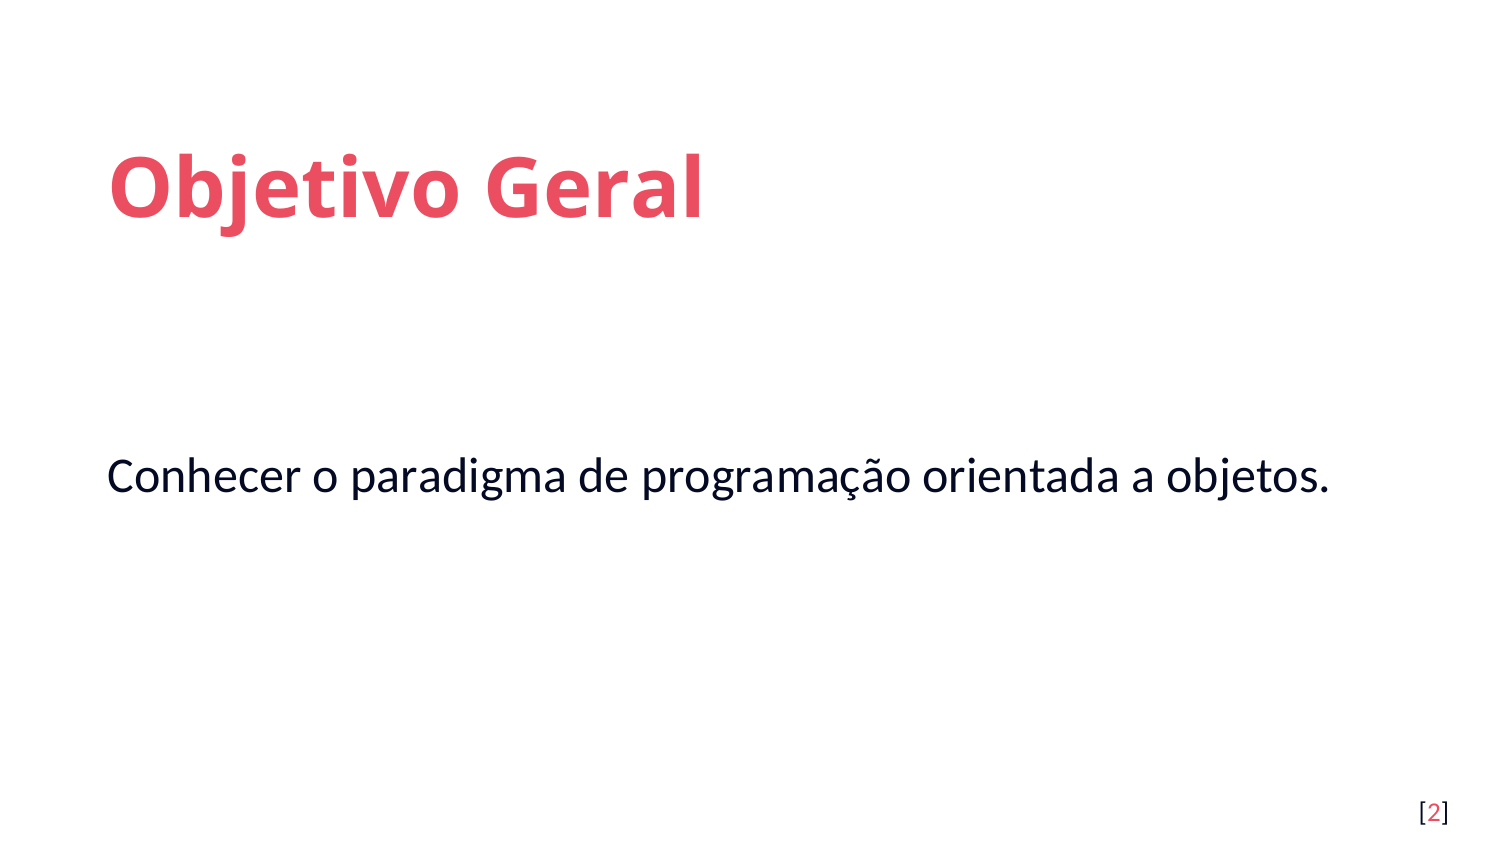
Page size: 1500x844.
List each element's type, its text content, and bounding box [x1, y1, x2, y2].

text_box Conhecer o paradigma de programação orientada a objetos. [92, 304, 1408, 641]
slide_number [2] [1403, 779, 1494, 844]
text_box Objetivo Geral [92, 104, 1408, 243]
